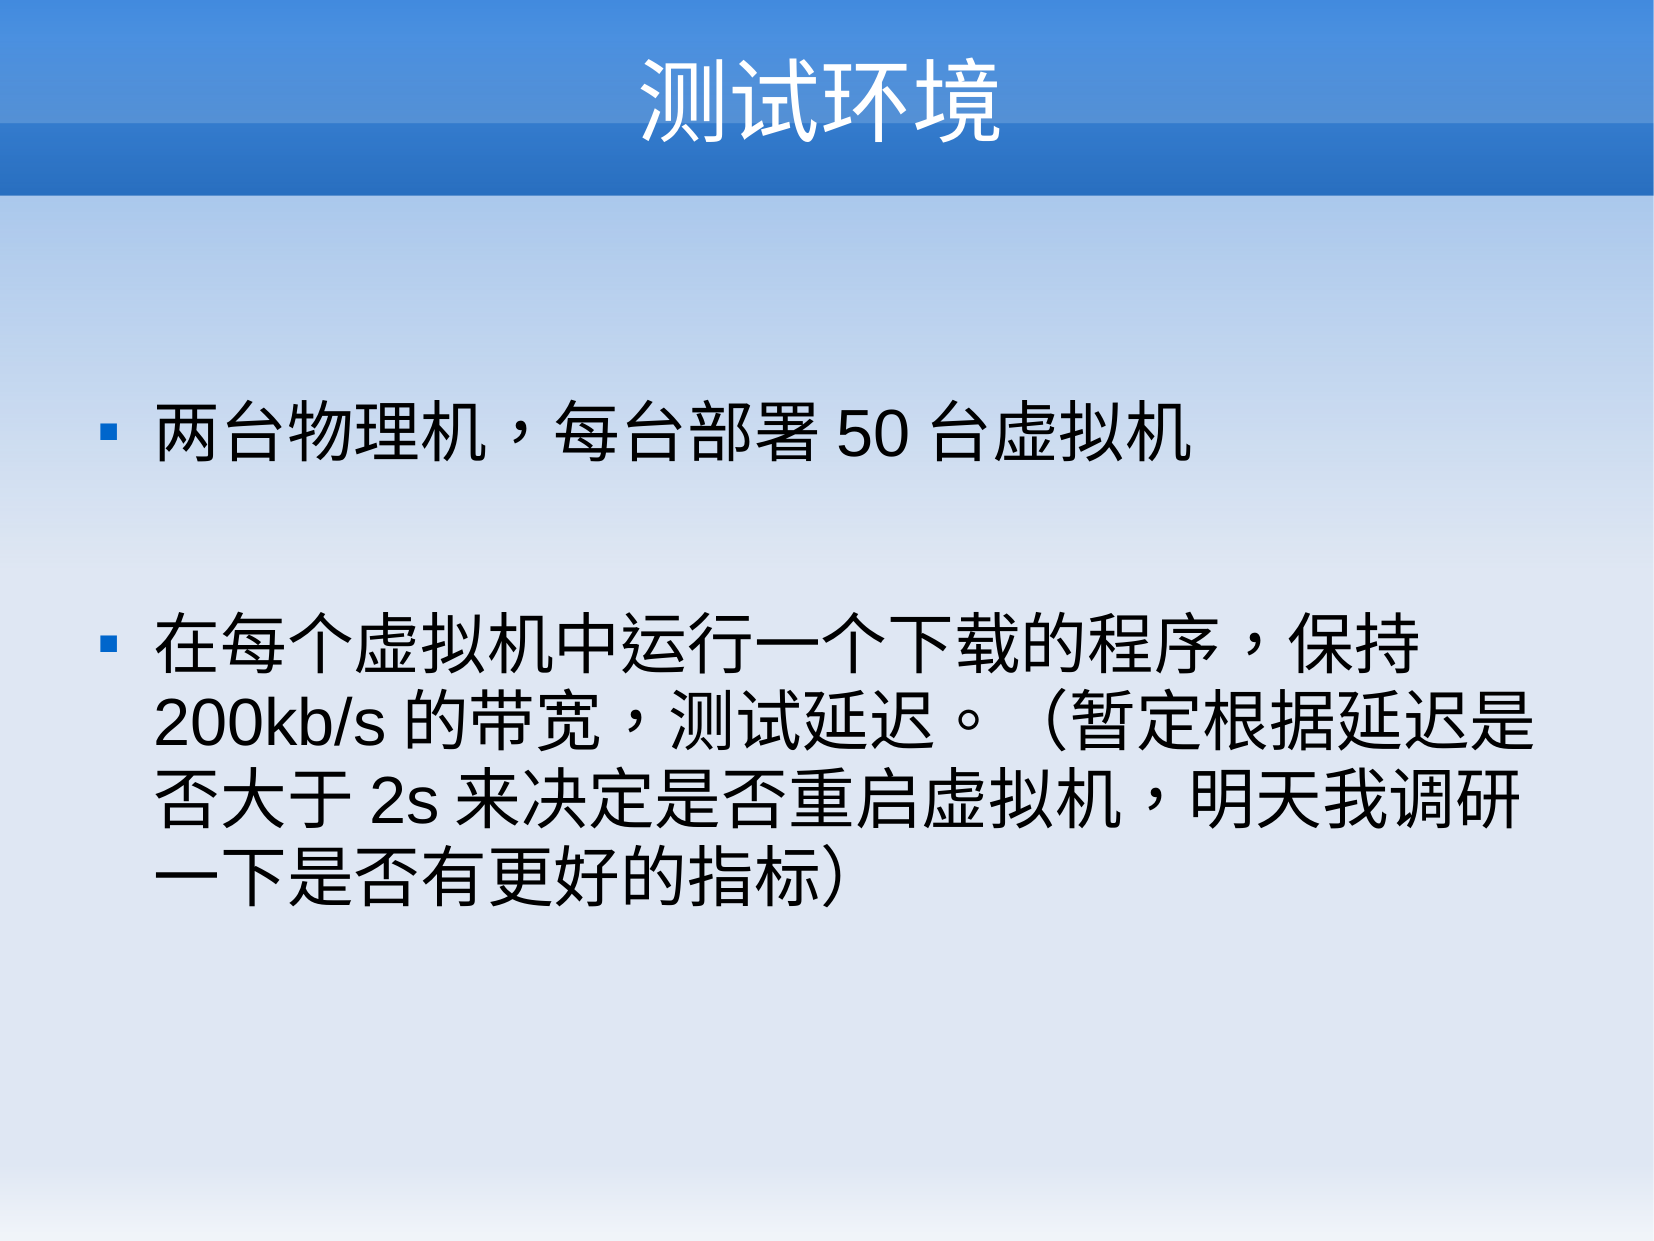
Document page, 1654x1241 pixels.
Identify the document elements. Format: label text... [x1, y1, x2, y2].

picture [0, 0, 1654, 1241]
title 测试环境 [76, 7, 1565, 200]
list 两台物理机，每台部署50台虚拟机 在每个虚拟机中运行一个下载的程序，保持200kb/s的带宽，测试延迟。（暂定根据延迟是否大于2s来决定是否重启虚拟机，明天我调研一下是否有更好的指标） [82, 290, 1571, 1094]
